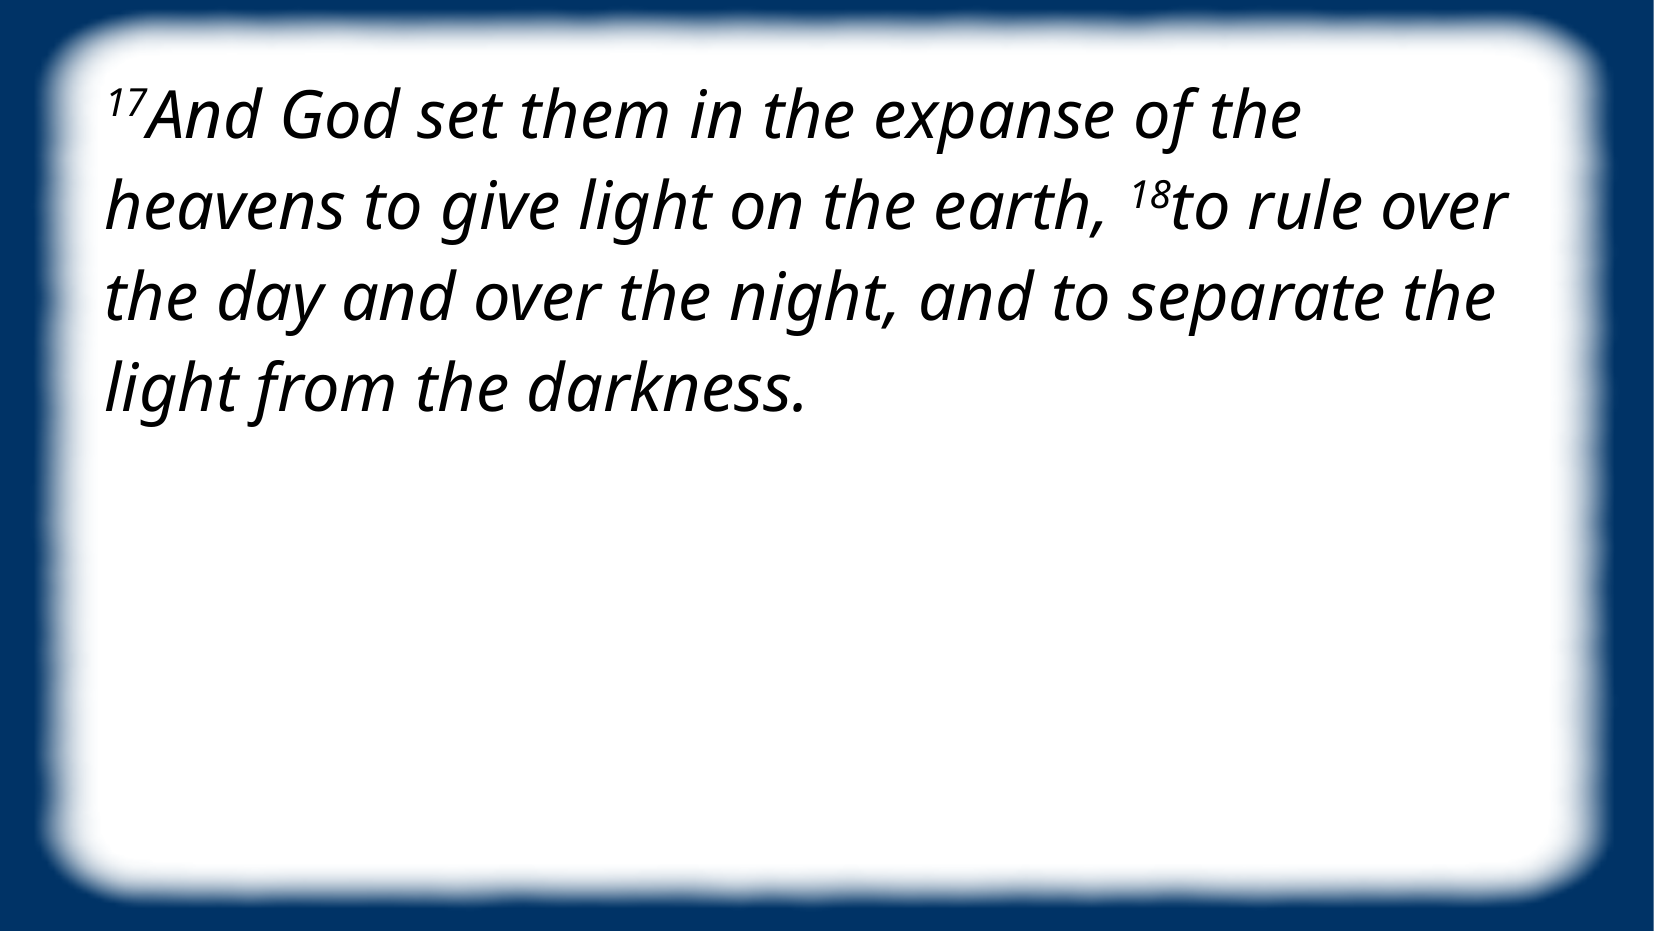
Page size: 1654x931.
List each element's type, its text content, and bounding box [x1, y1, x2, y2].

picture [0, 0, 1654, 931]
text_box 17And God set them in the expanse of the heavens to give light on the earth, 18to rule over the day and over the night, and to separate the light from the darkness. [90, 60, 1576, 519]
